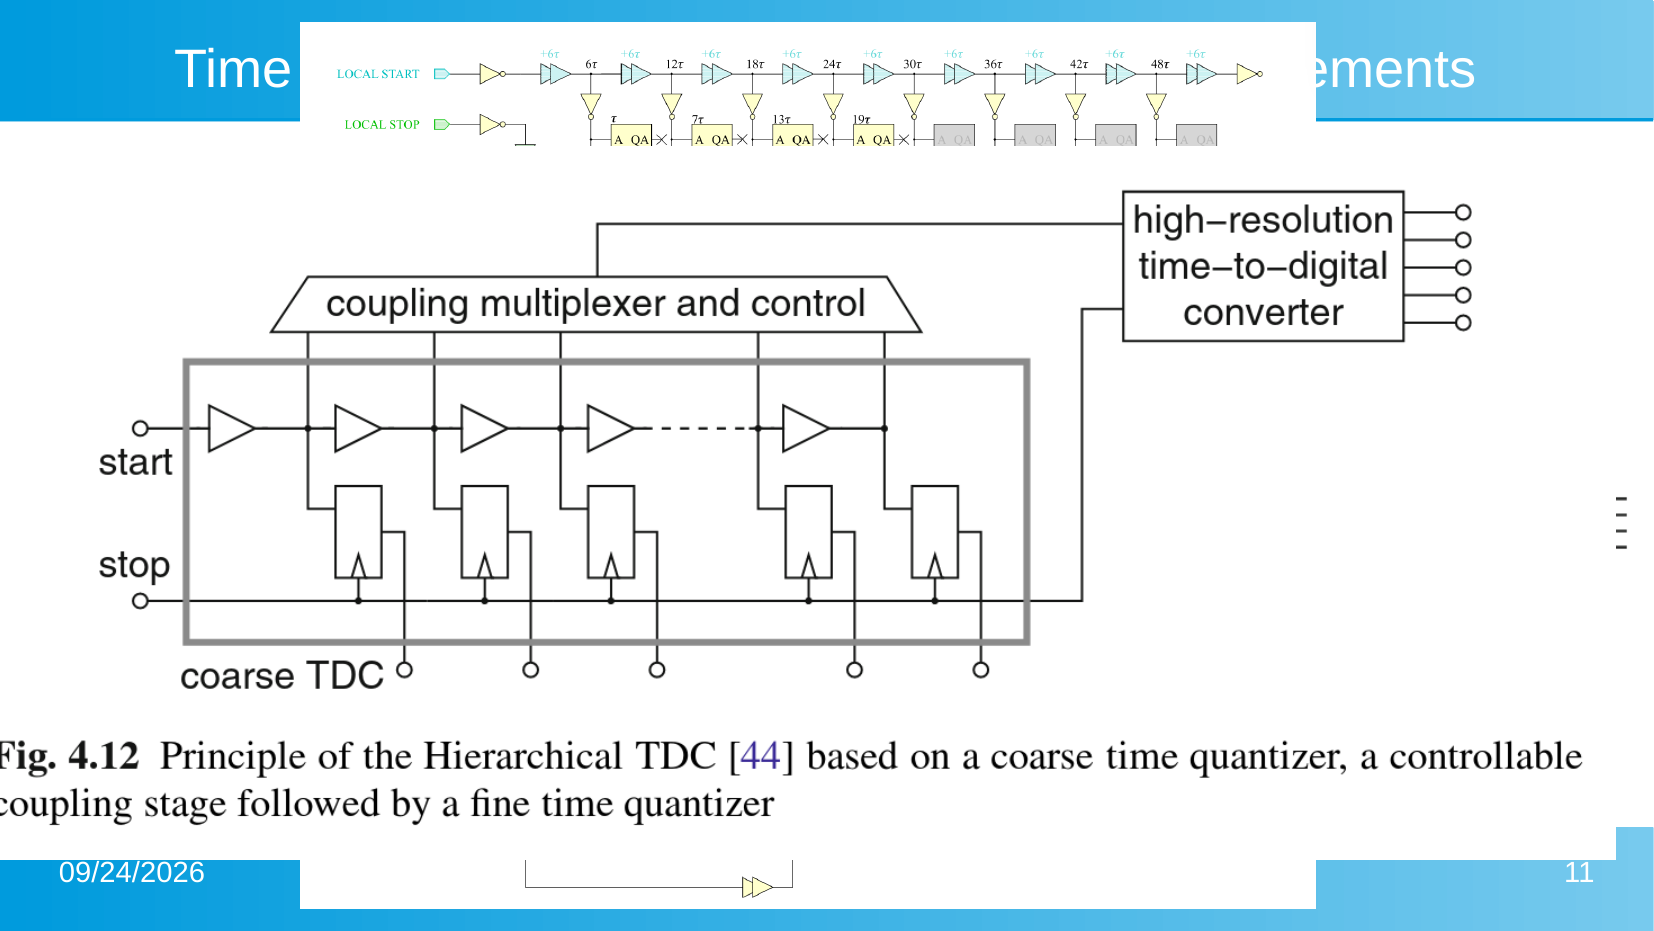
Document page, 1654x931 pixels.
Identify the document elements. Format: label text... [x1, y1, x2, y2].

picture [0, 22, 1654, 909]
title Time to Digital Converter (TDC) Design Improvements [59, 29, 300, 108]
title Time to Digital Converter (TDC) Design Improvements [1316, 29, 1595, 108]
